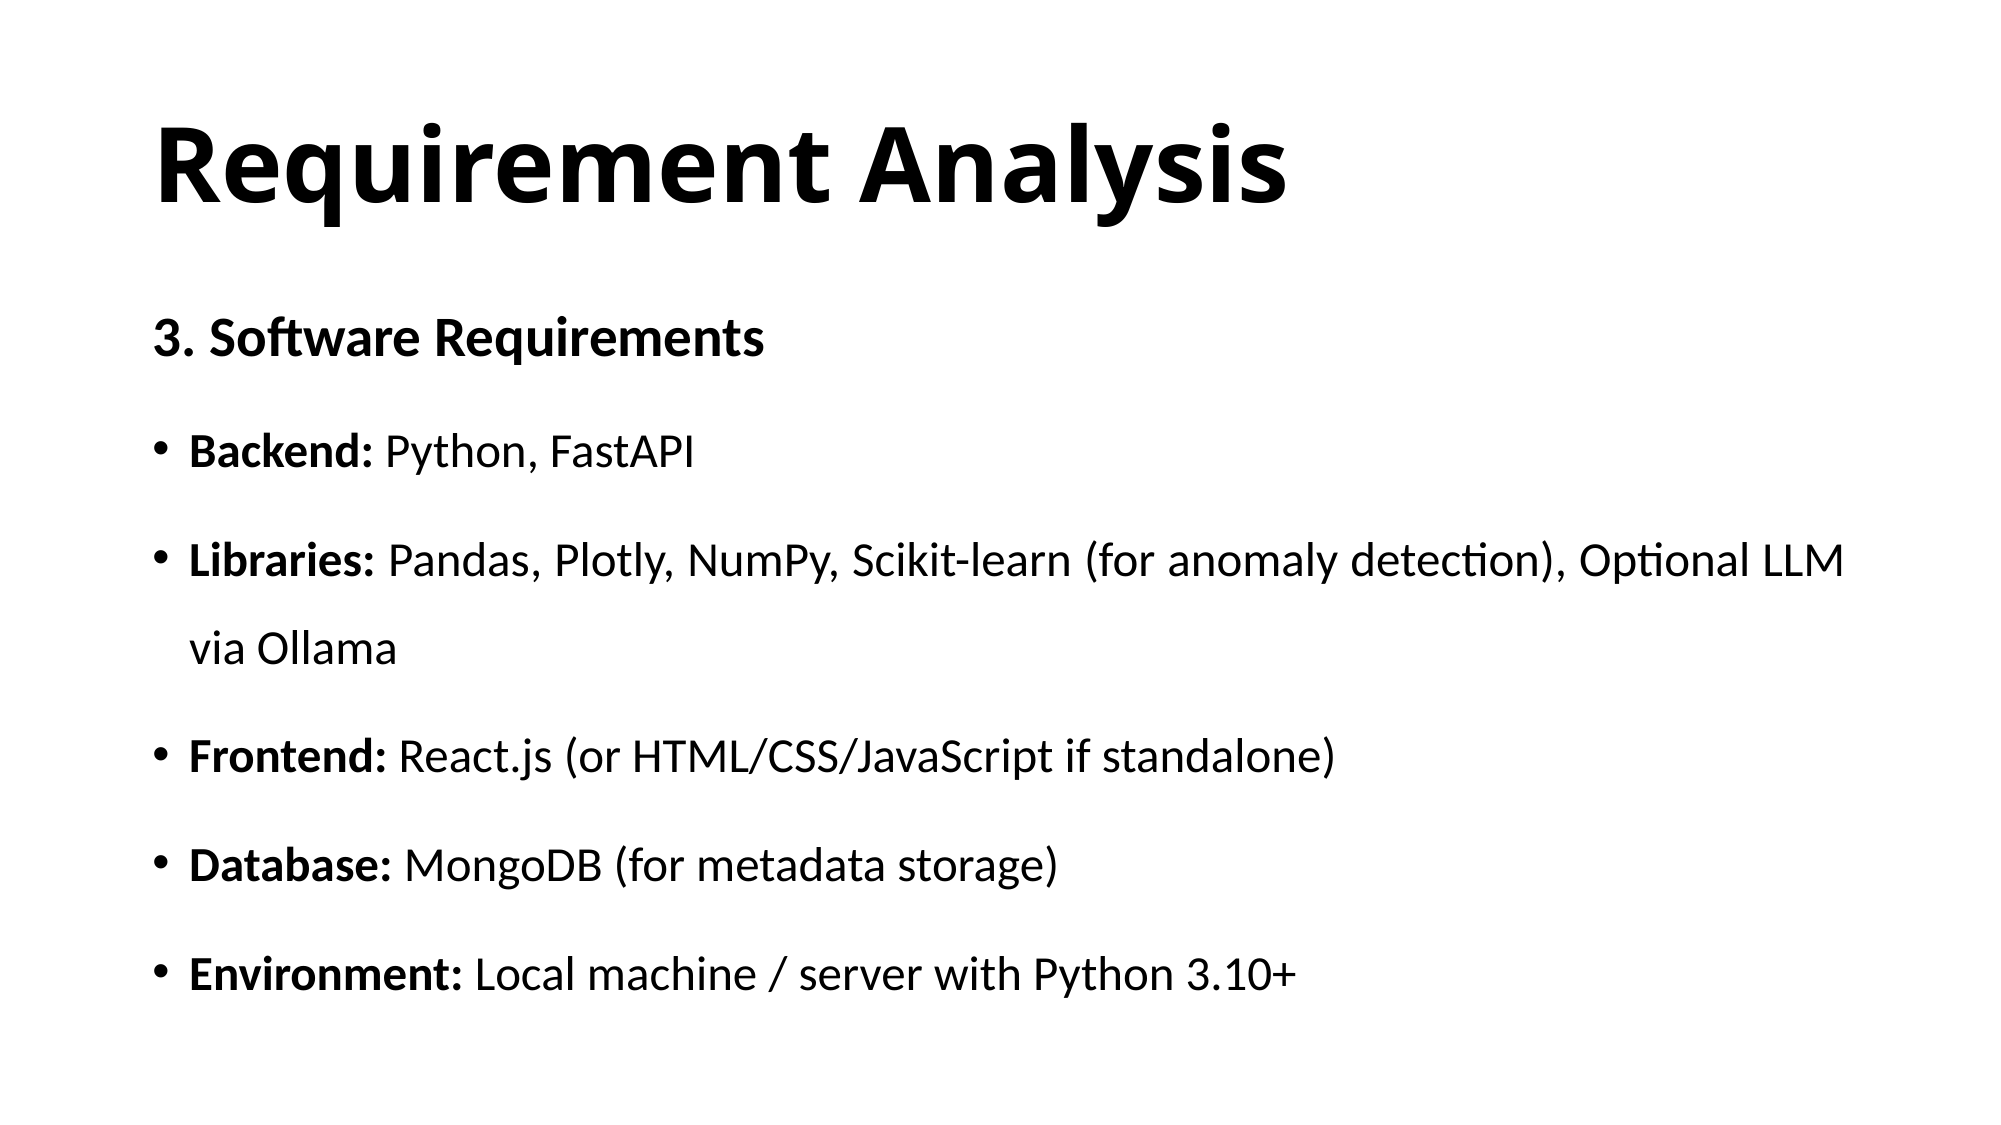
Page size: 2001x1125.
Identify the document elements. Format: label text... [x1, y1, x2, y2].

list 3. Software Requirements Backend: Python, FastAPI Libraries: Pandas, Plotly, NumPy, Scikit-learn (for anomaly detection), Optional LLM via Ollama Frontend: React.js (or HTML/CSS/JavaScript if standalone) Database: MongoDB (for metadata storage) Environment: Local machine / server with Python 3.10+ [137, 299, 1863, 1014]
title Requirement Analysis [137, 59, 1863, 278]
